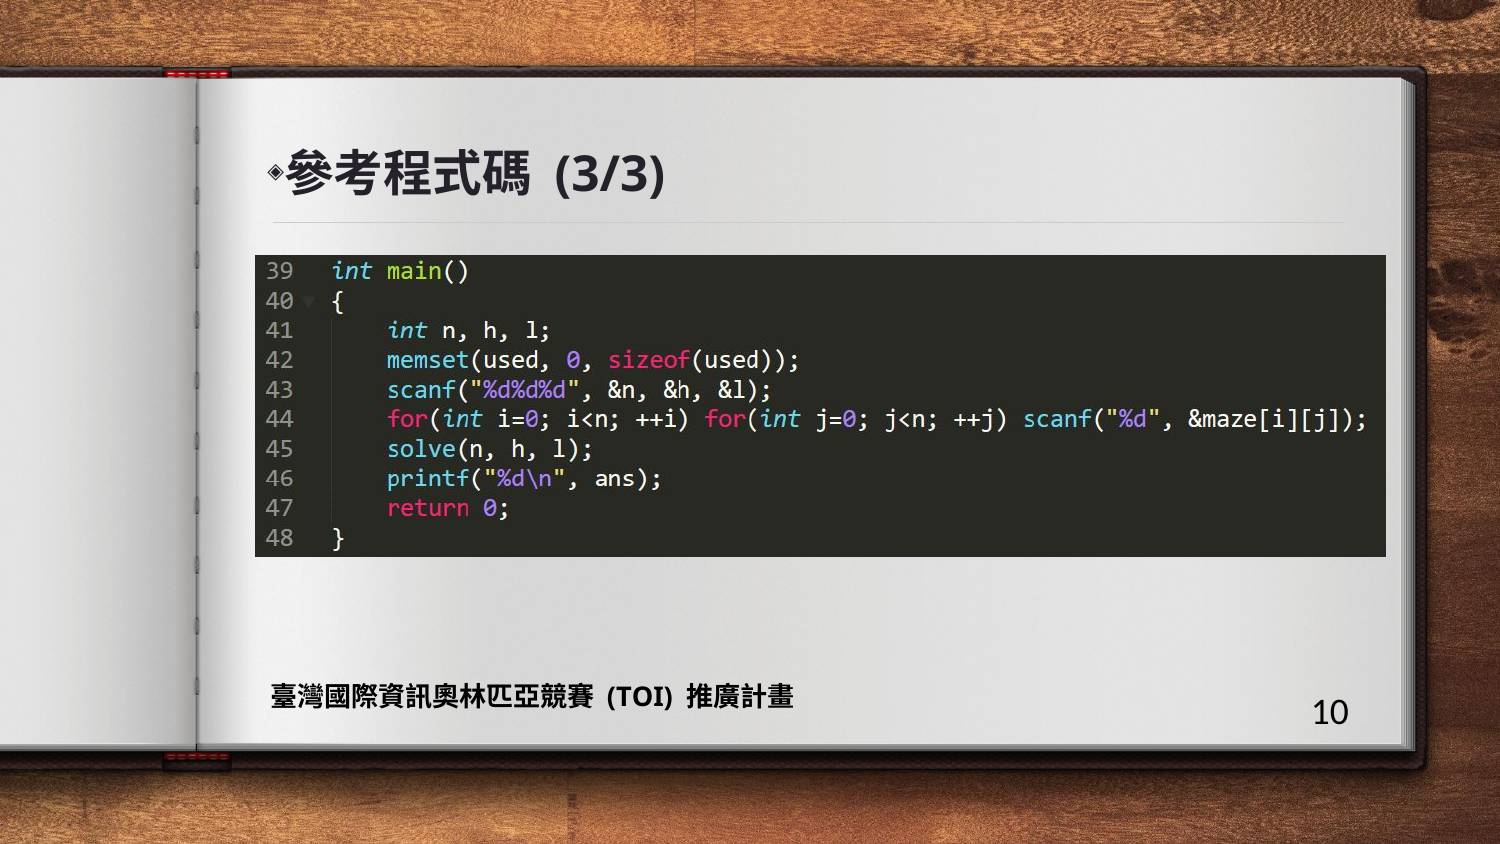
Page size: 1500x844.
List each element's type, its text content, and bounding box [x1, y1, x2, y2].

text_box 10 [1295, 672, 1386, 737]
list 參考程式碼 (3/3) [252, 126, 746, 216]
picture [255, 255, 1386, 557]
